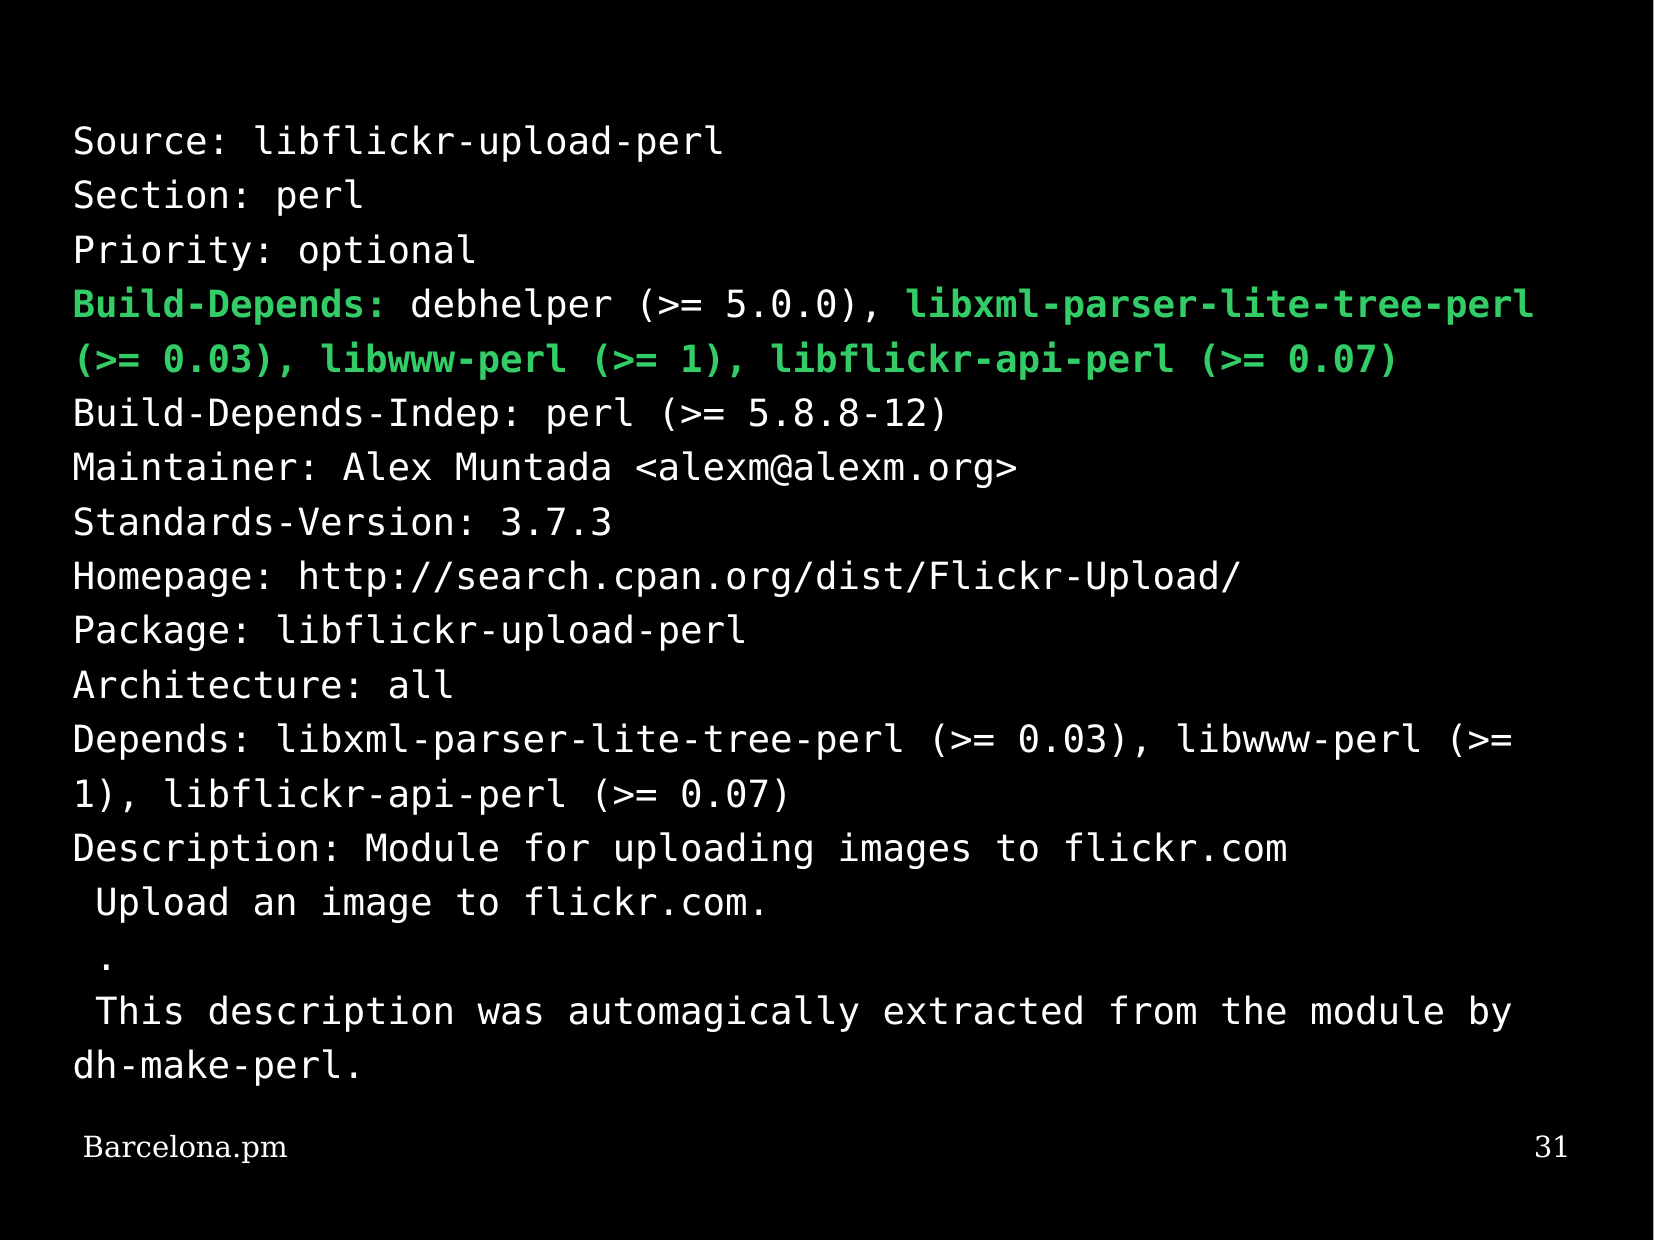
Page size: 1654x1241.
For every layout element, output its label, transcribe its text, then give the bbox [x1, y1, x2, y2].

title Source: libflickr-upload-perl Section: perl Priority: optional Build-Depends: debhelper (>= 5.0.0), libxml-parser-lite-tree-perl (>= 0.03), libwww-perl (>= 1), libflickr-api-perl (>= 0.07) Build-Depends-Indep: perl (>= 5.8.8-12) Maintainer: Alex Muntada <alexm@alexm.org> Standards-Version: 3.7.3 Homepage: http://search.cpan.org/dist/Flickr-Upload/ Package: libflickr-upload-perl Architecture: all Depends: libxml-parser-lite-tree-perl (>= 0.03), libwww-perl (>= 1), libflickr-api-perl (>= 0.07) Description: Module for uploading images to flickr.com Upload an image to flickr.com. . This description was automagically extracted from the module by dh-make-perl. [72, 114, 1582, 1126]
